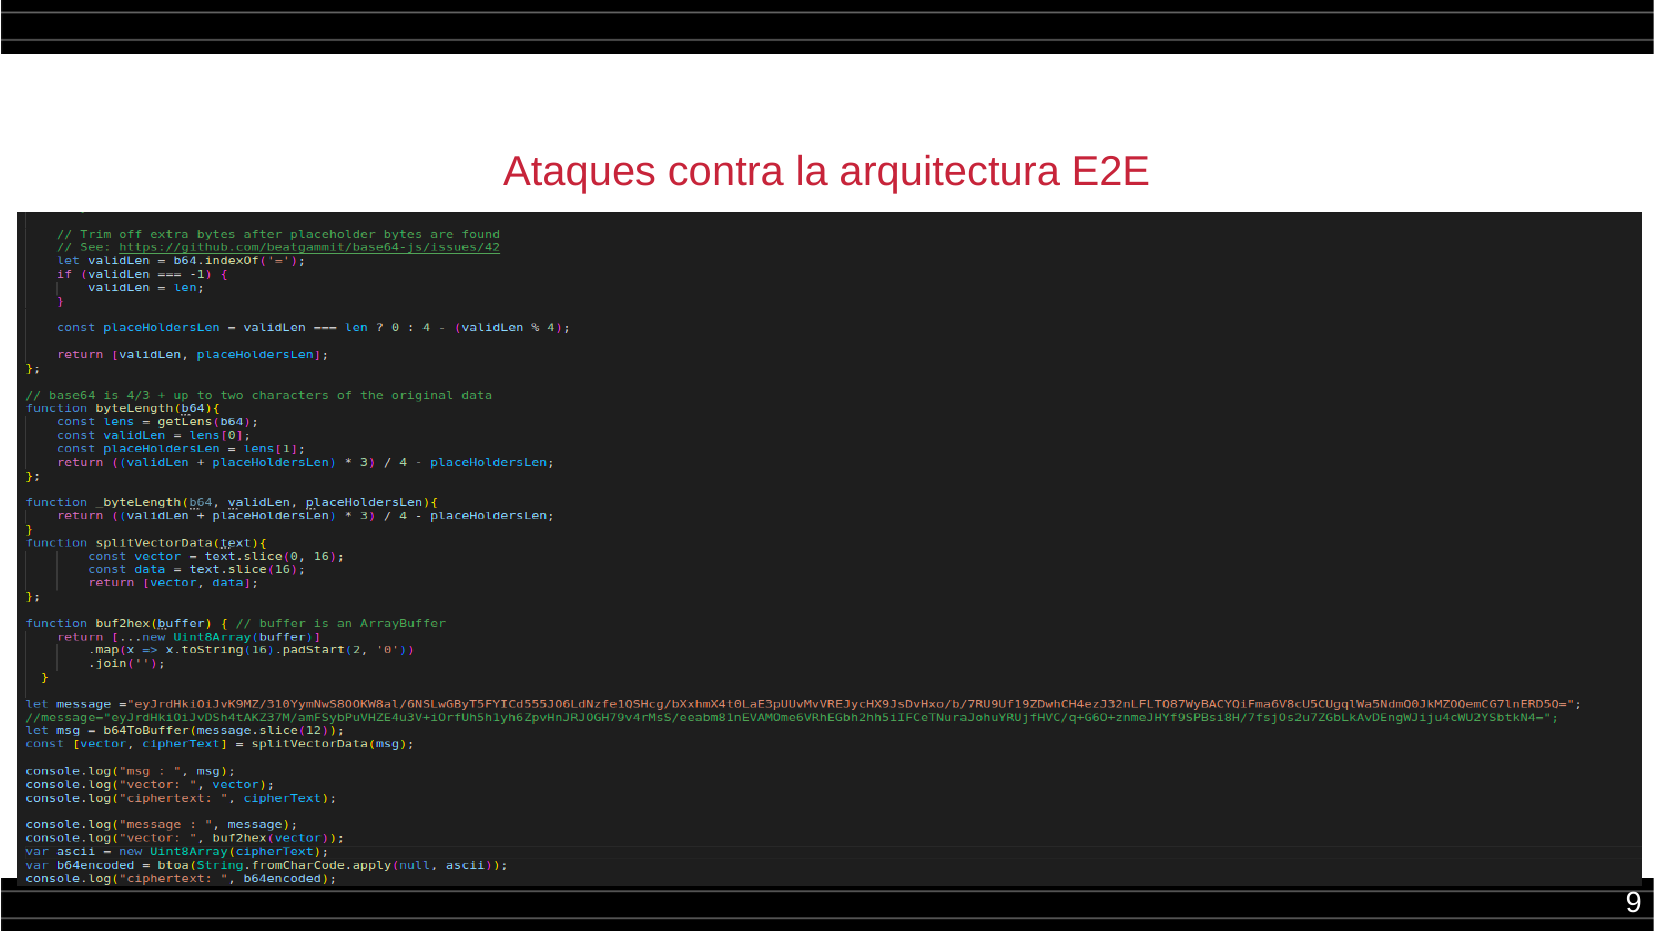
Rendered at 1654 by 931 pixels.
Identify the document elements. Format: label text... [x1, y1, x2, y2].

picture [1, 0, 1654, 54]
picture [1, 212, 1654, 931]
title Ataques contra la arquitectura E2E [82, 92, 1571, 212]
